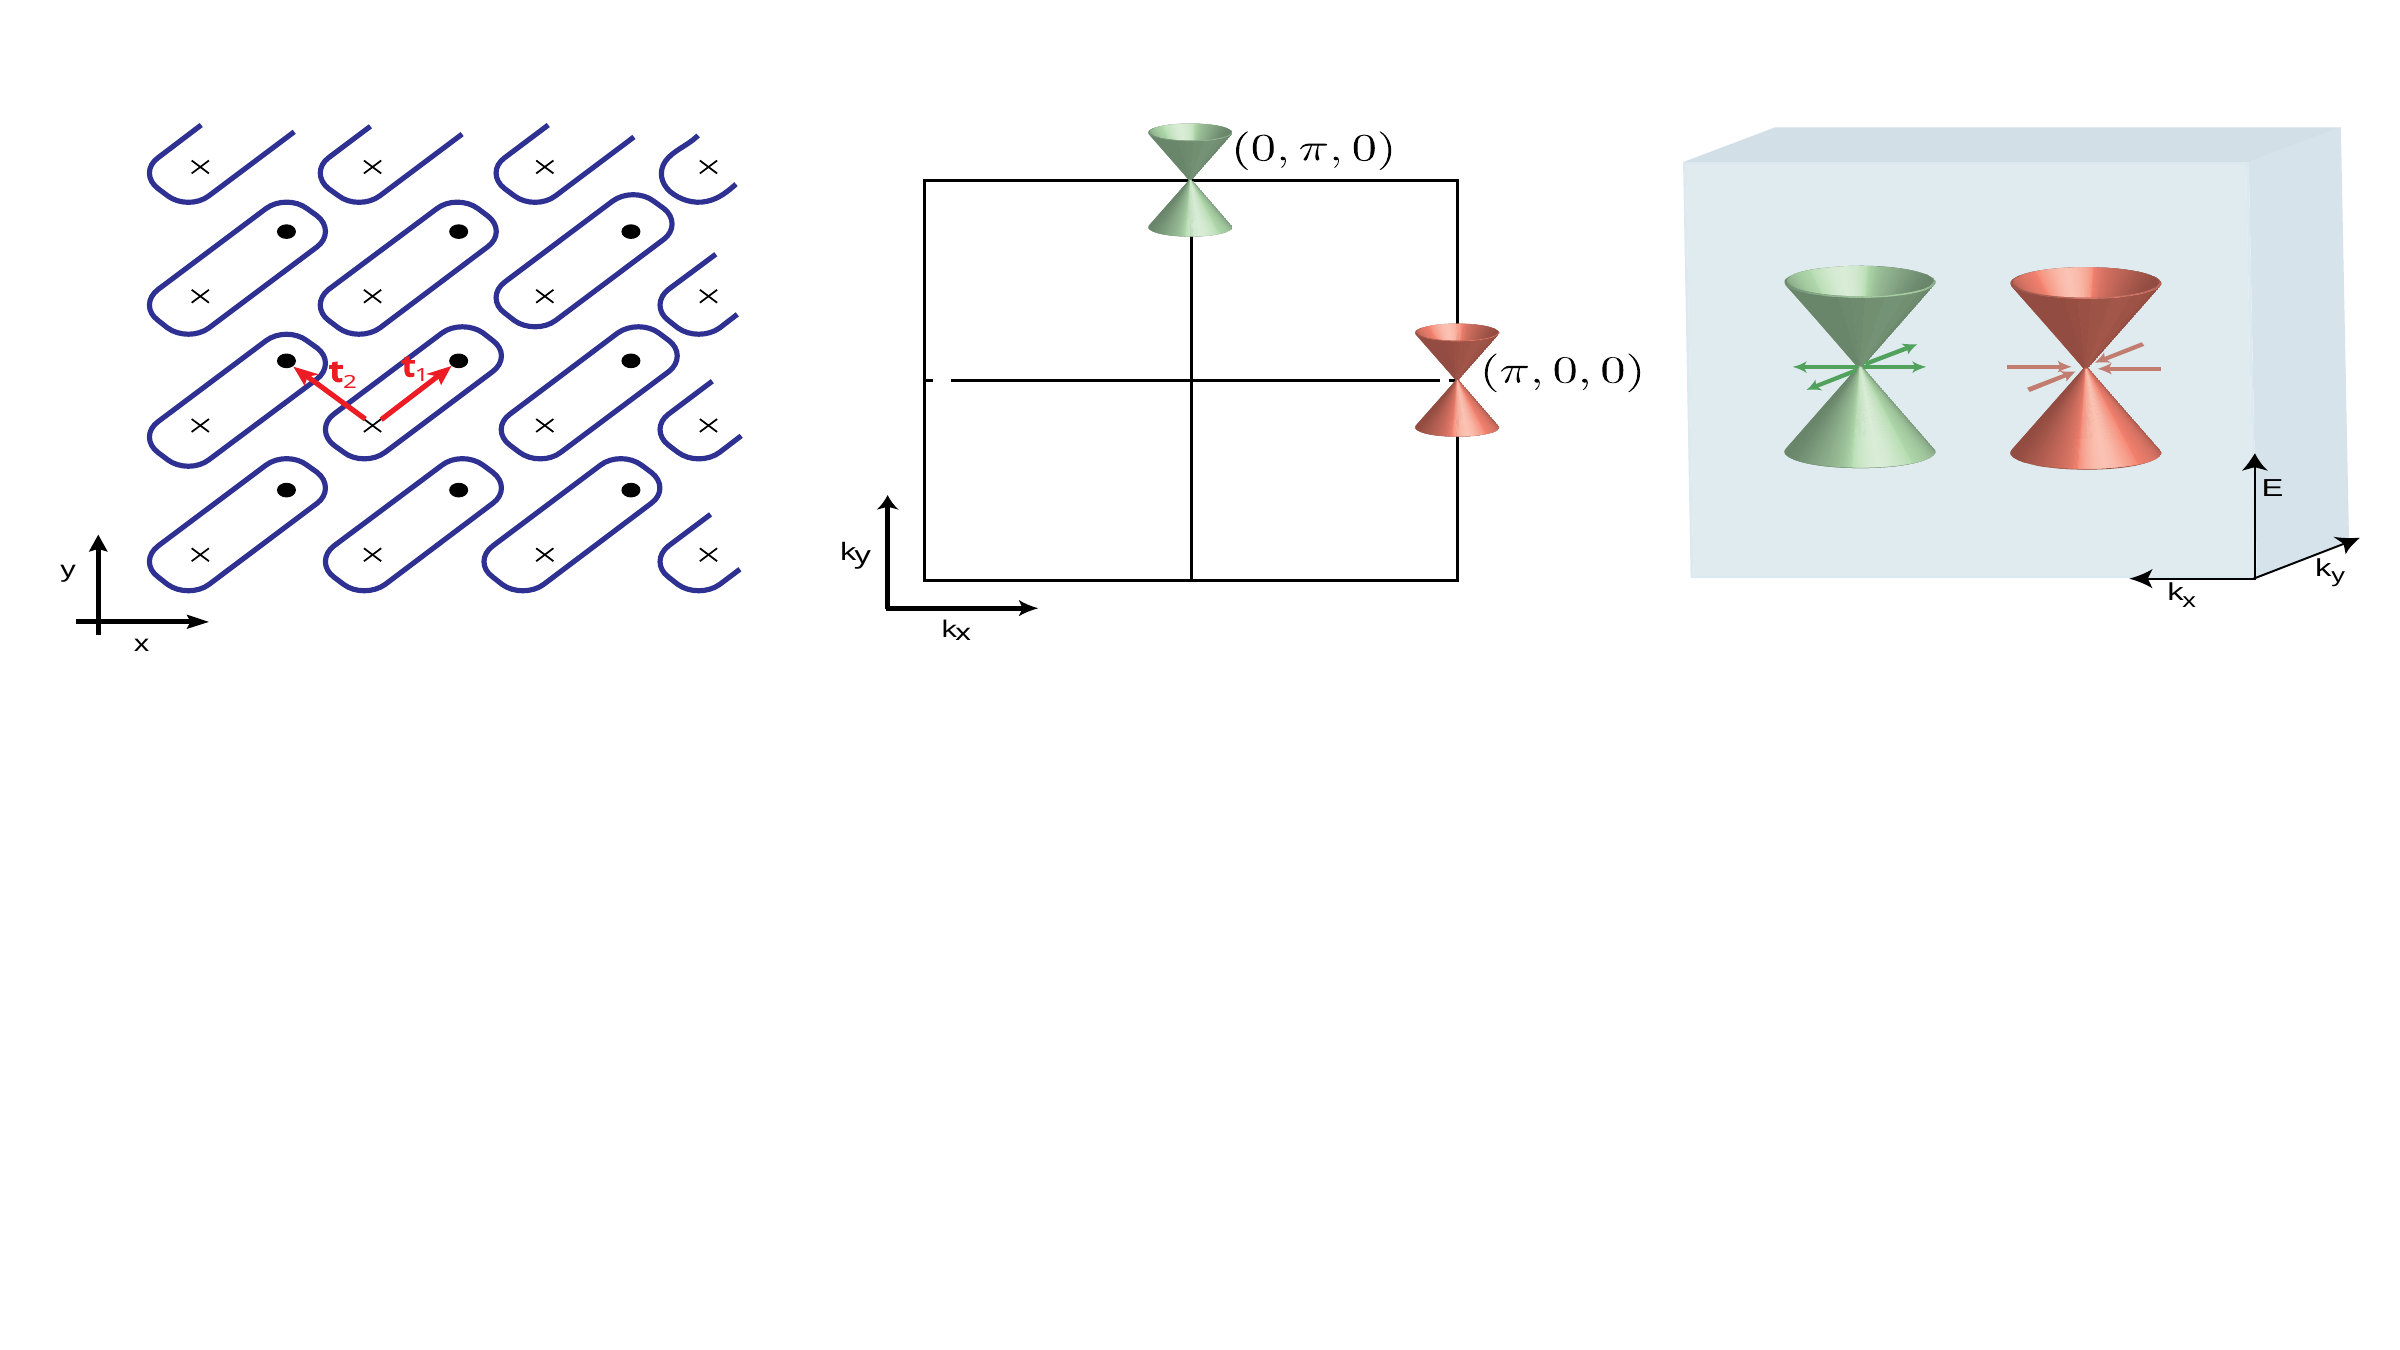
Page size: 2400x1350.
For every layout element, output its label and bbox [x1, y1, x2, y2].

picture [840, 123, 1641, 647]
picture [1682, 126, 2361, 615]
picture [60, 123, 743, 659]
